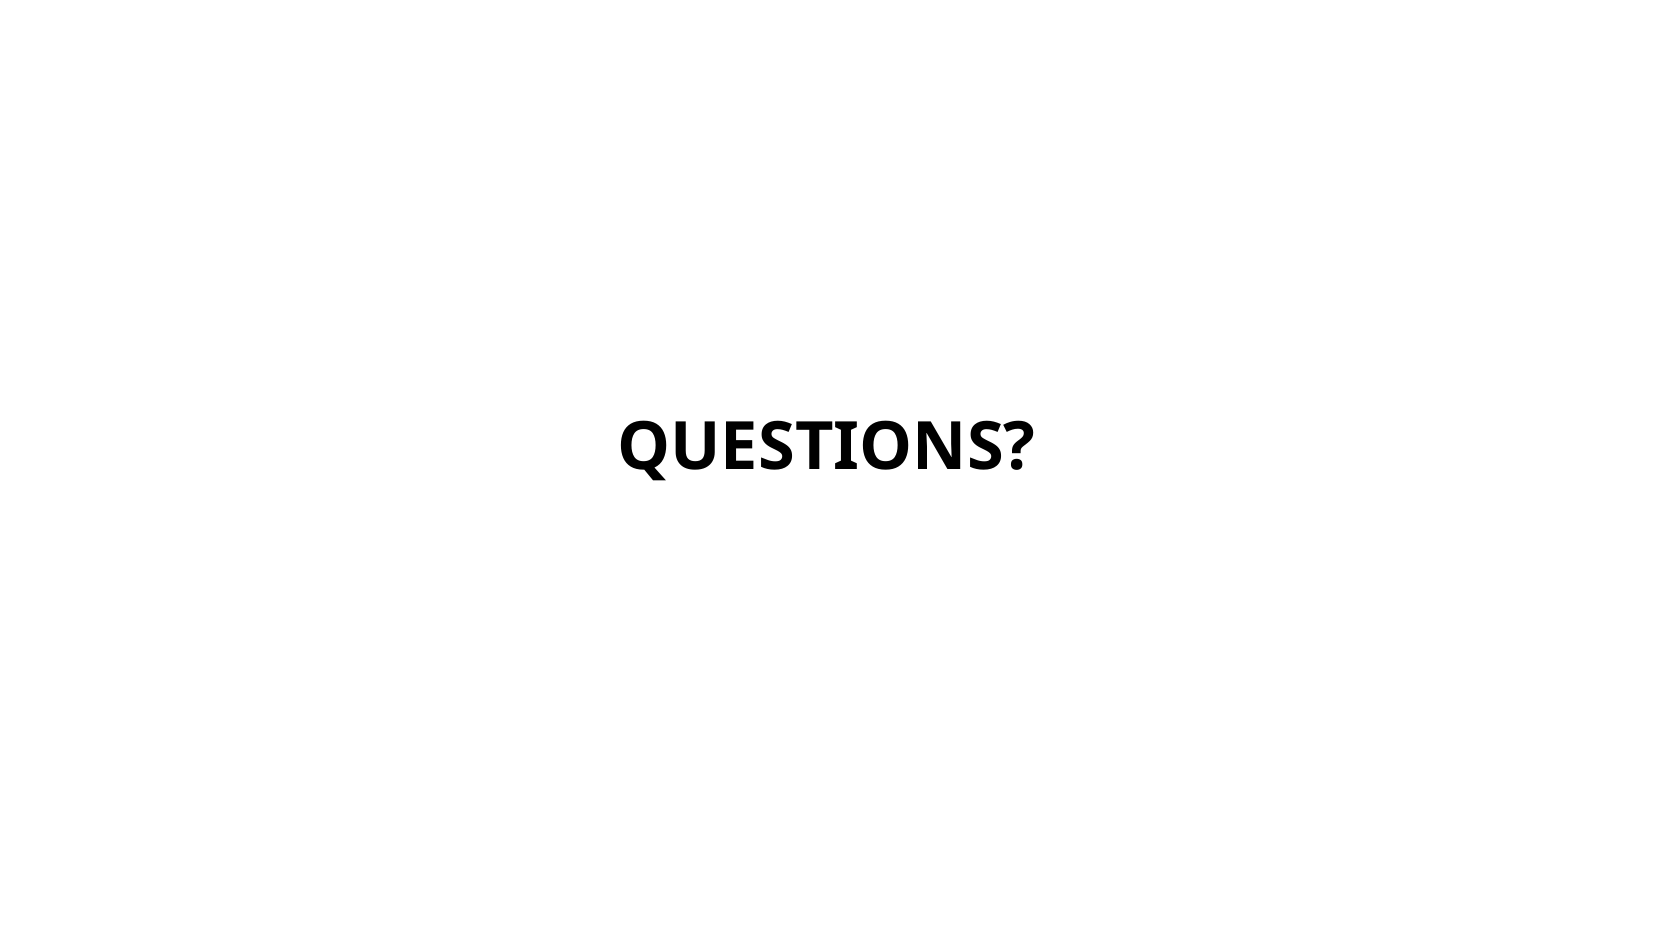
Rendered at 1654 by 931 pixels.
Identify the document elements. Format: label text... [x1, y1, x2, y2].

title QUESTIONS? [82, 36, 1571, 851]
